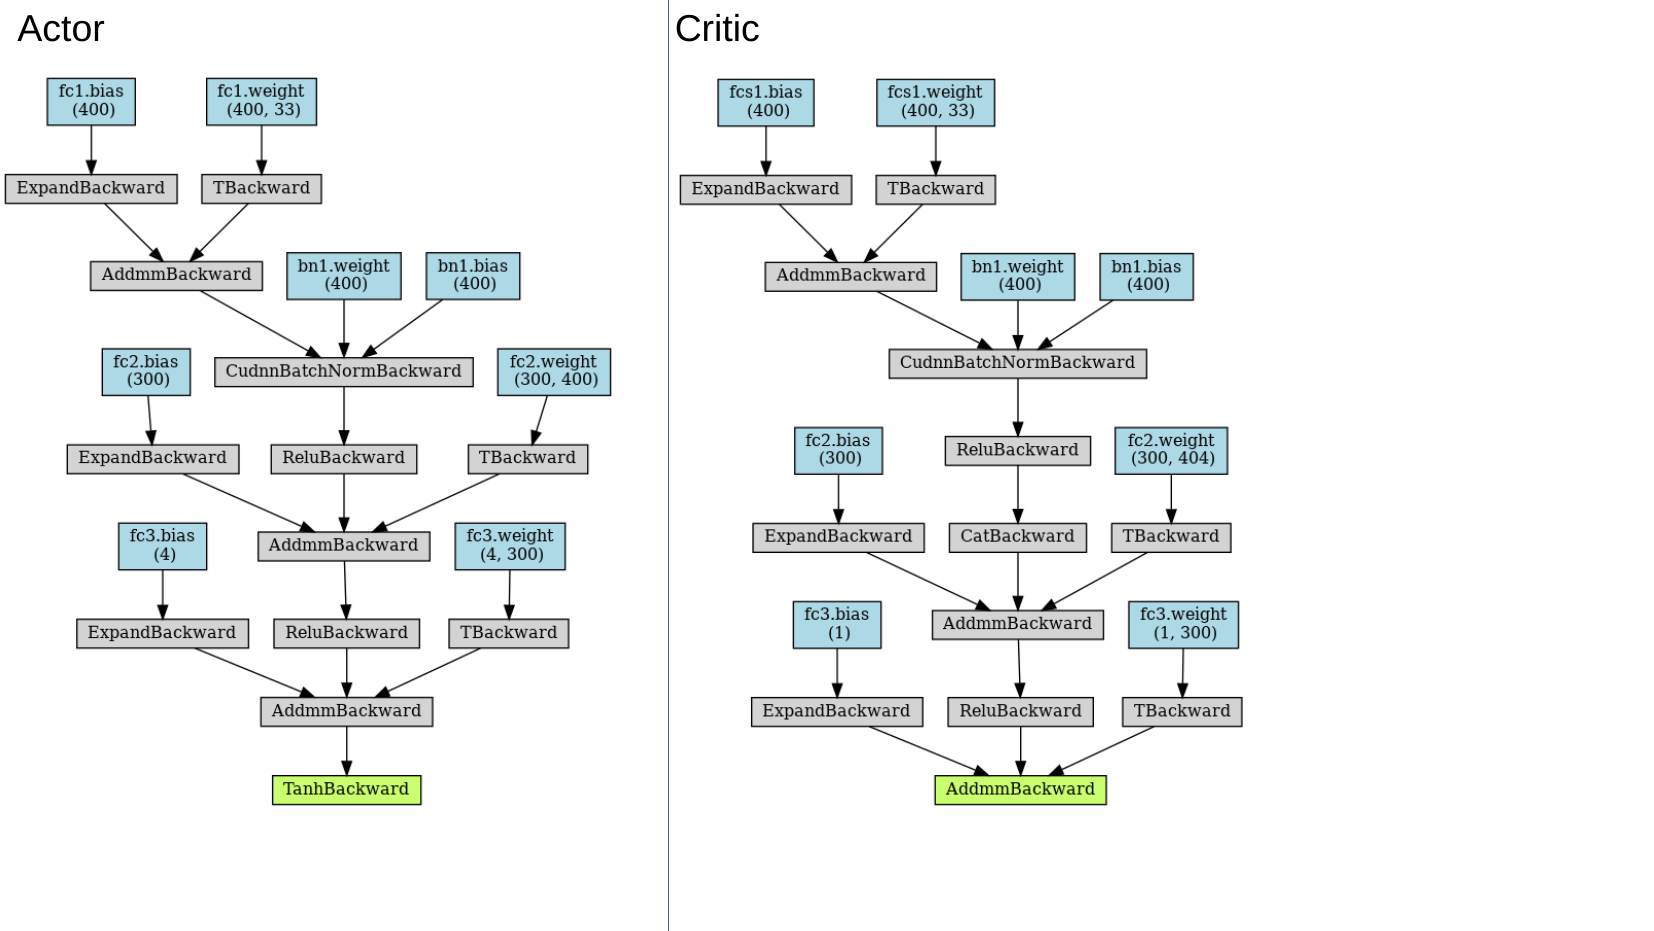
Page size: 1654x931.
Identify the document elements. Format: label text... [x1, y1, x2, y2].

picture [0, 73, 616, 811]
picture [675, 74, 1247, 810]
text_box Actor [2, 0, 121, 57]
text_box Critic [669, 0, 775, 87]
text_box Critic [660, 0, 668, 87]
